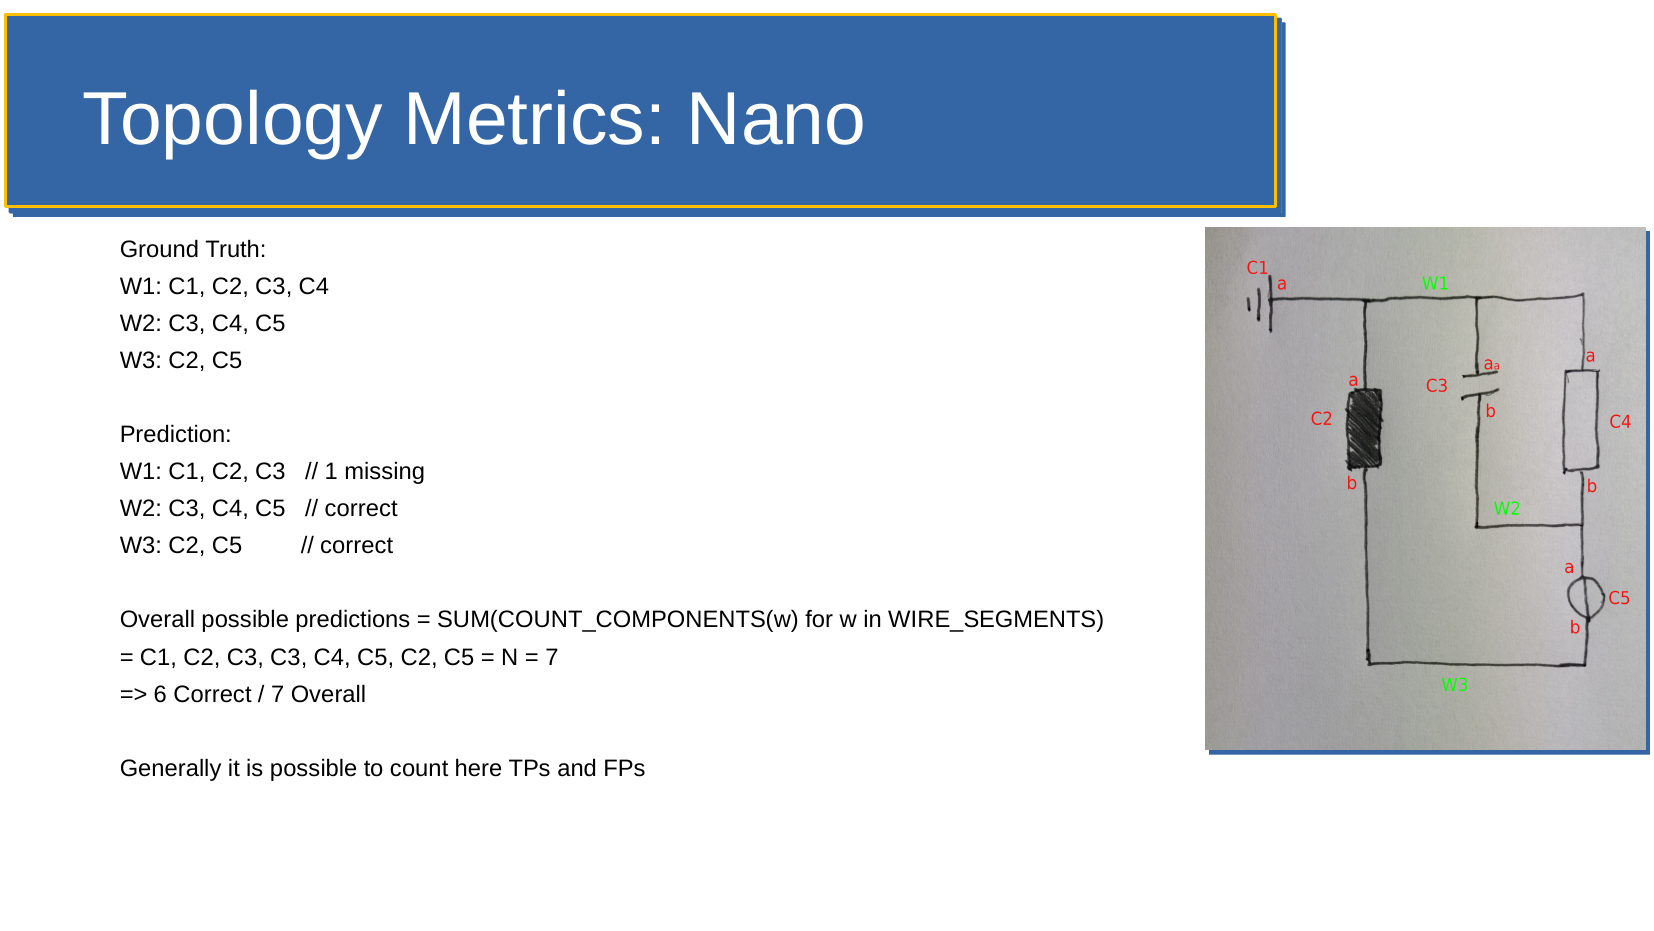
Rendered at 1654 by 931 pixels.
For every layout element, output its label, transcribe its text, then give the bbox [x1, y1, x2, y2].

picture [1205, 227, 1646, 751]
list Ground Truth: W1: C1, C2, C3, C4 W2: C3, C4, C5 W3: C2, C5 Prediction: W1: C1, C2, C3 // 1 missing W2: C3, C4, C5 // correct W3: C2, C5 // correct Overall possible predictions = SUM(COUNT_COMPONENTS(w) for w in WIRE_SEGMENTS) = C1, C2, C3, C3, C4, C5, C2, C5 = N = 7 => 6 Correct / 7 Overall Generally it is possible to count here TPs and FPs [88, 236, 1565, 798]
title Topology Metrics: Nano [82, 44, 1235, 192]
